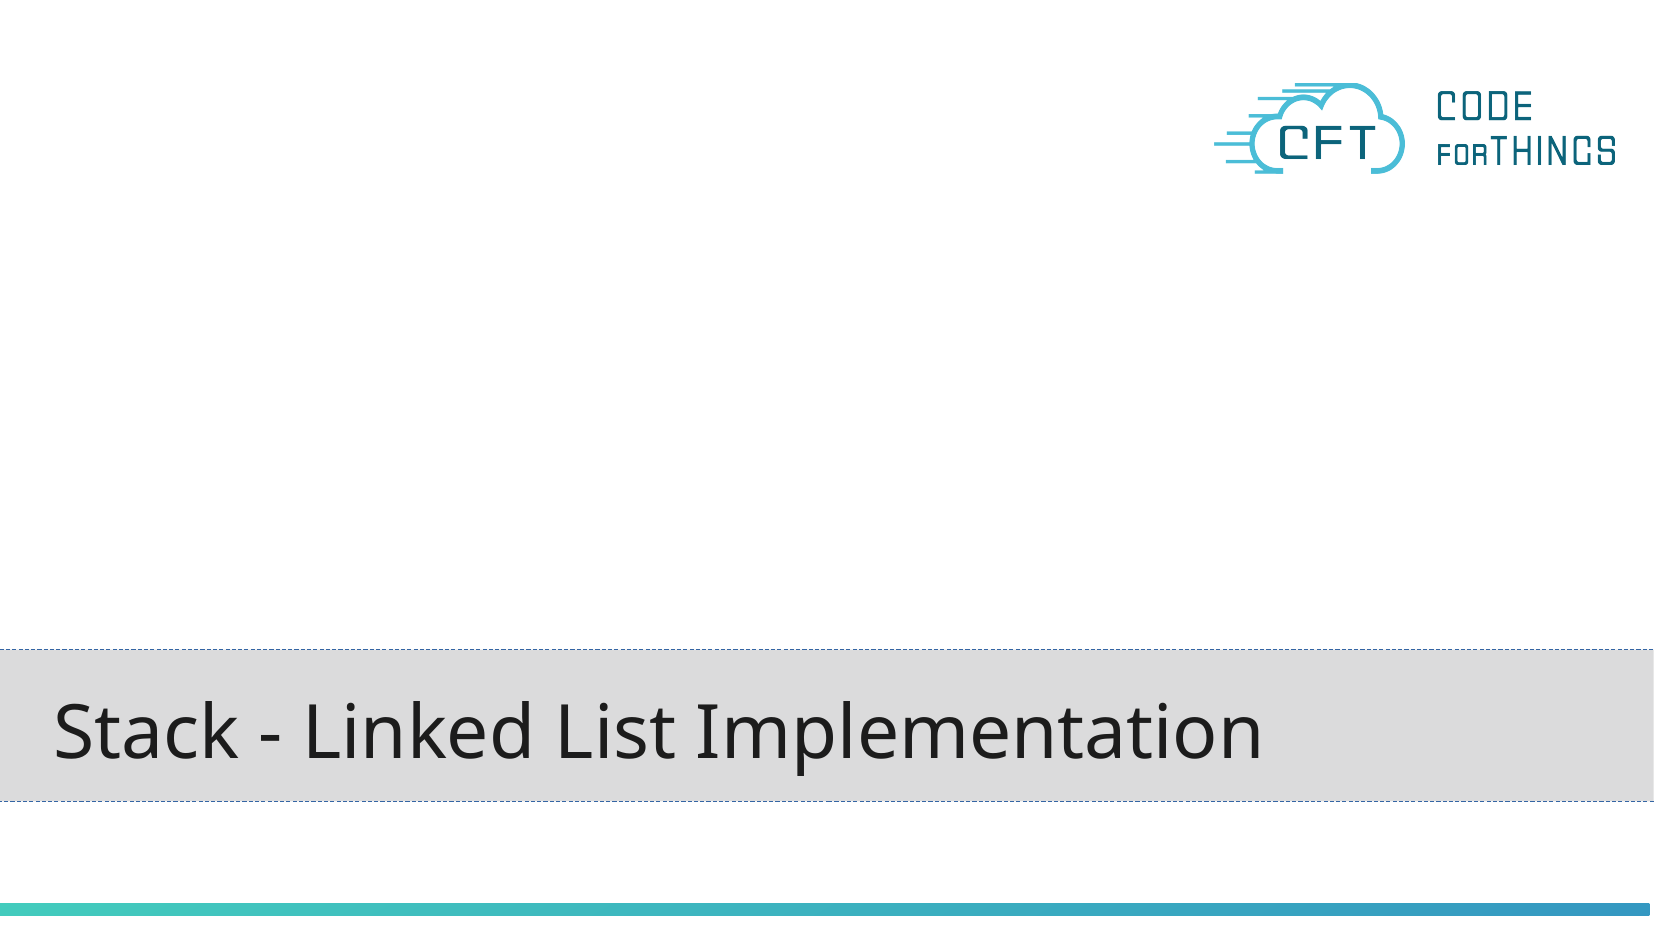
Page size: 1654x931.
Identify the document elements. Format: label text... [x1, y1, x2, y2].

picture [1214, 83, 1615, 174]
title Stack - Linked List Implementation [53, 626, 1642, 832]
